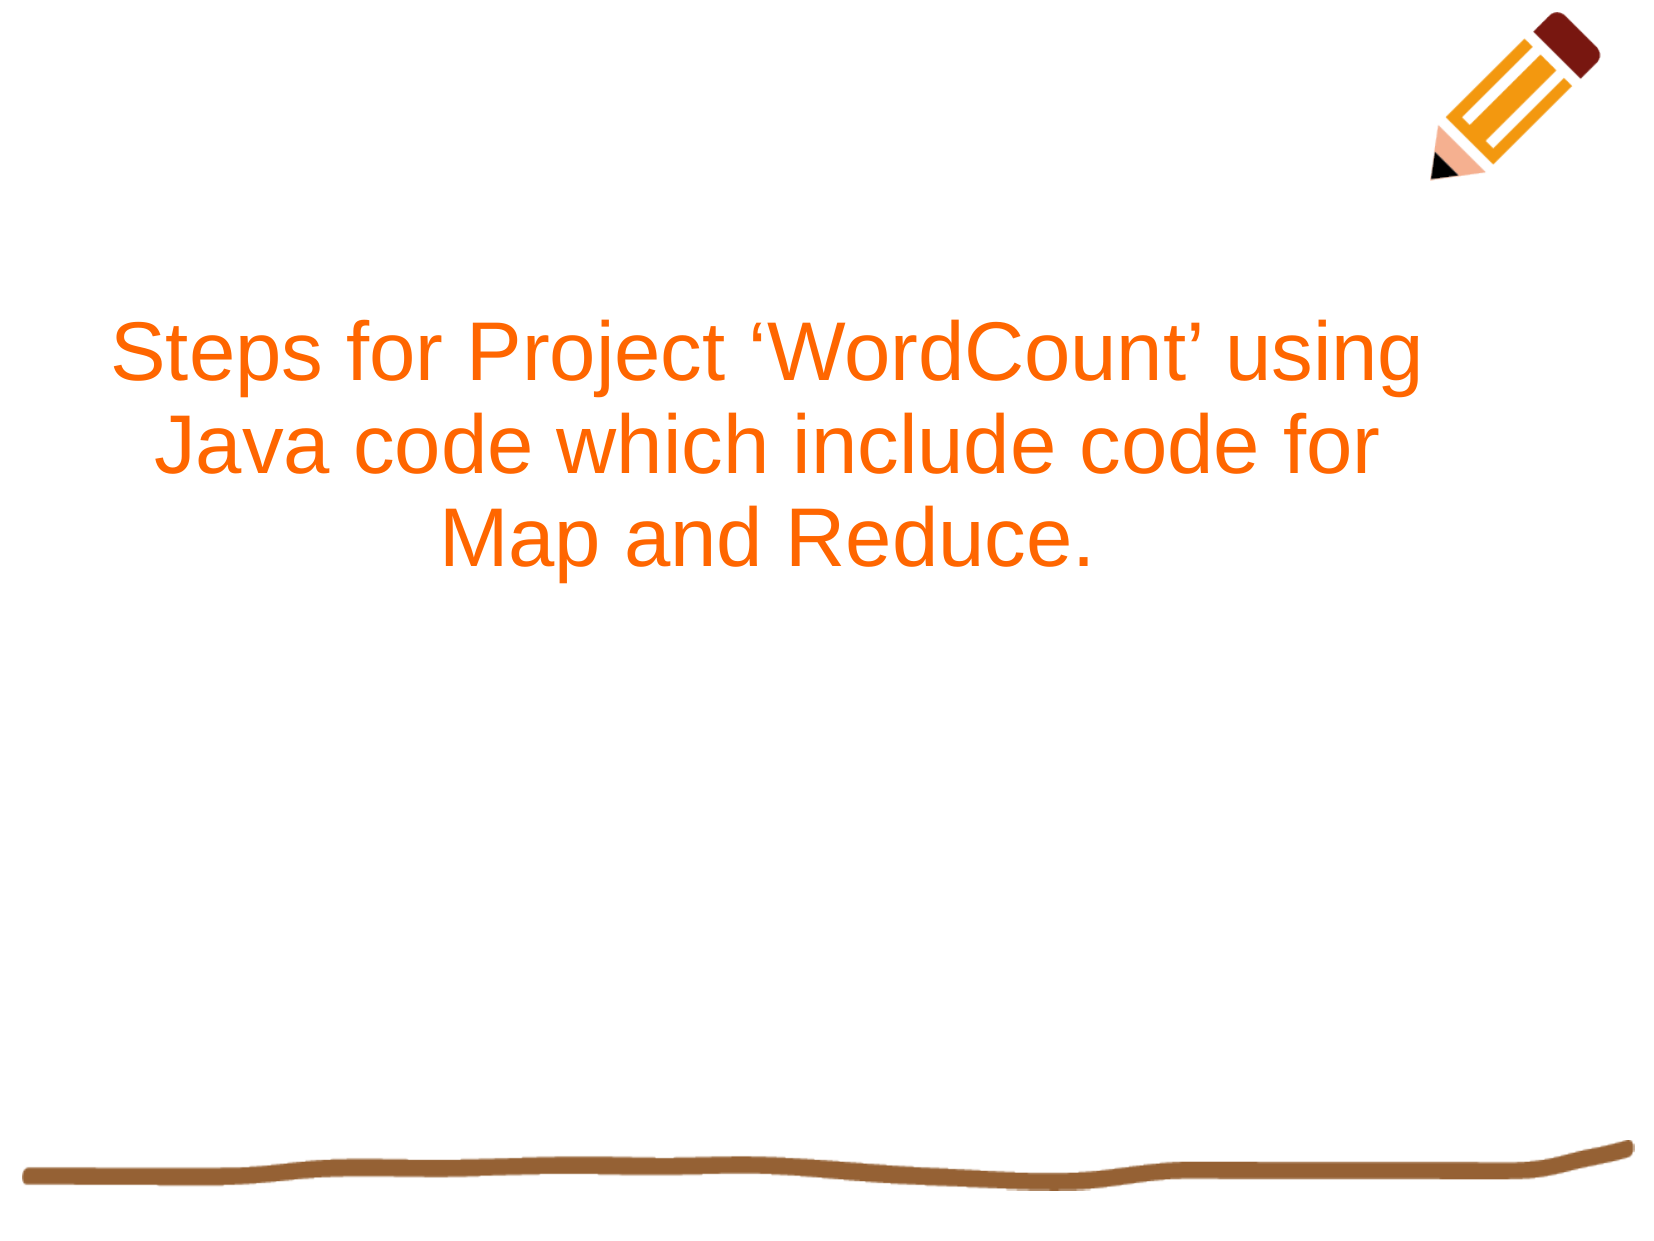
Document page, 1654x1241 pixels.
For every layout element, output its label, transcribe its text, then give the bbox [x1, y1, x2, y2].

picture [1430, 12, 1601, 181]
title Steps for Project ‘WordCount’ using Java code which include code for Map and Reduce. [94, 305, 1441, 585]
picture [22, 1140, 1635, 1191]
